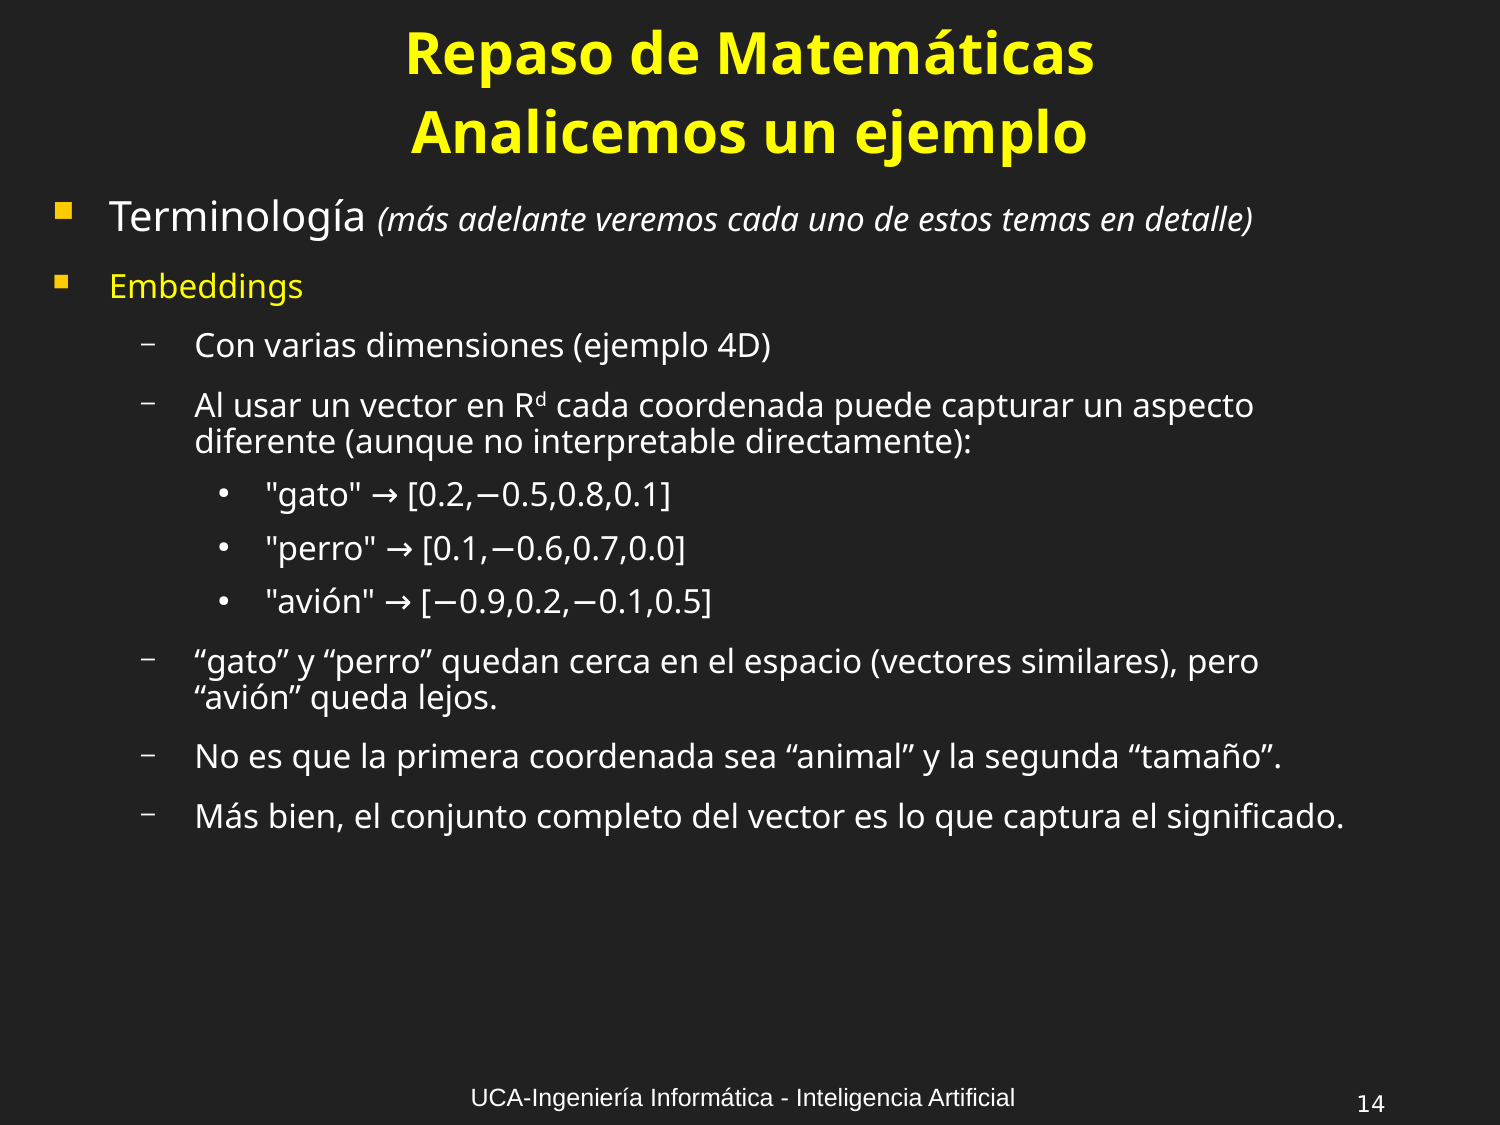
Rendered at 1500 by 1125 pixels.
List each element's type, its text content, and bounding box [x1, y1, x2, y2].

list Terminología (más adelante veremos cada uno de estos temas en detalle) Embeddings Con varias dimensiones (ejemplo 4D) Al usar un vector en Rd cada coordenada puede capturar un aspecto diferente (aunque no interpretable directamente): "gato" → [0.2,−0.5,0.8,0.1] "perro" → [0.1,−0.6,0.7,0.0] "avión" → [−0.9,0.2,−0.1,0.5] “gato” y “perro” quedan cerca en el espacio (vectores similares), pero “avión” queda lejos. No es que la primera coordenada sea “animal” y la segunda “tamaño”. Más bien, el conjunto completo del vector es lo que captura el significado. [37, 187, 1388, 901]
title Repaso de Matemáticas Analicemos un ejemplo [75, 33, 1426, 150]
